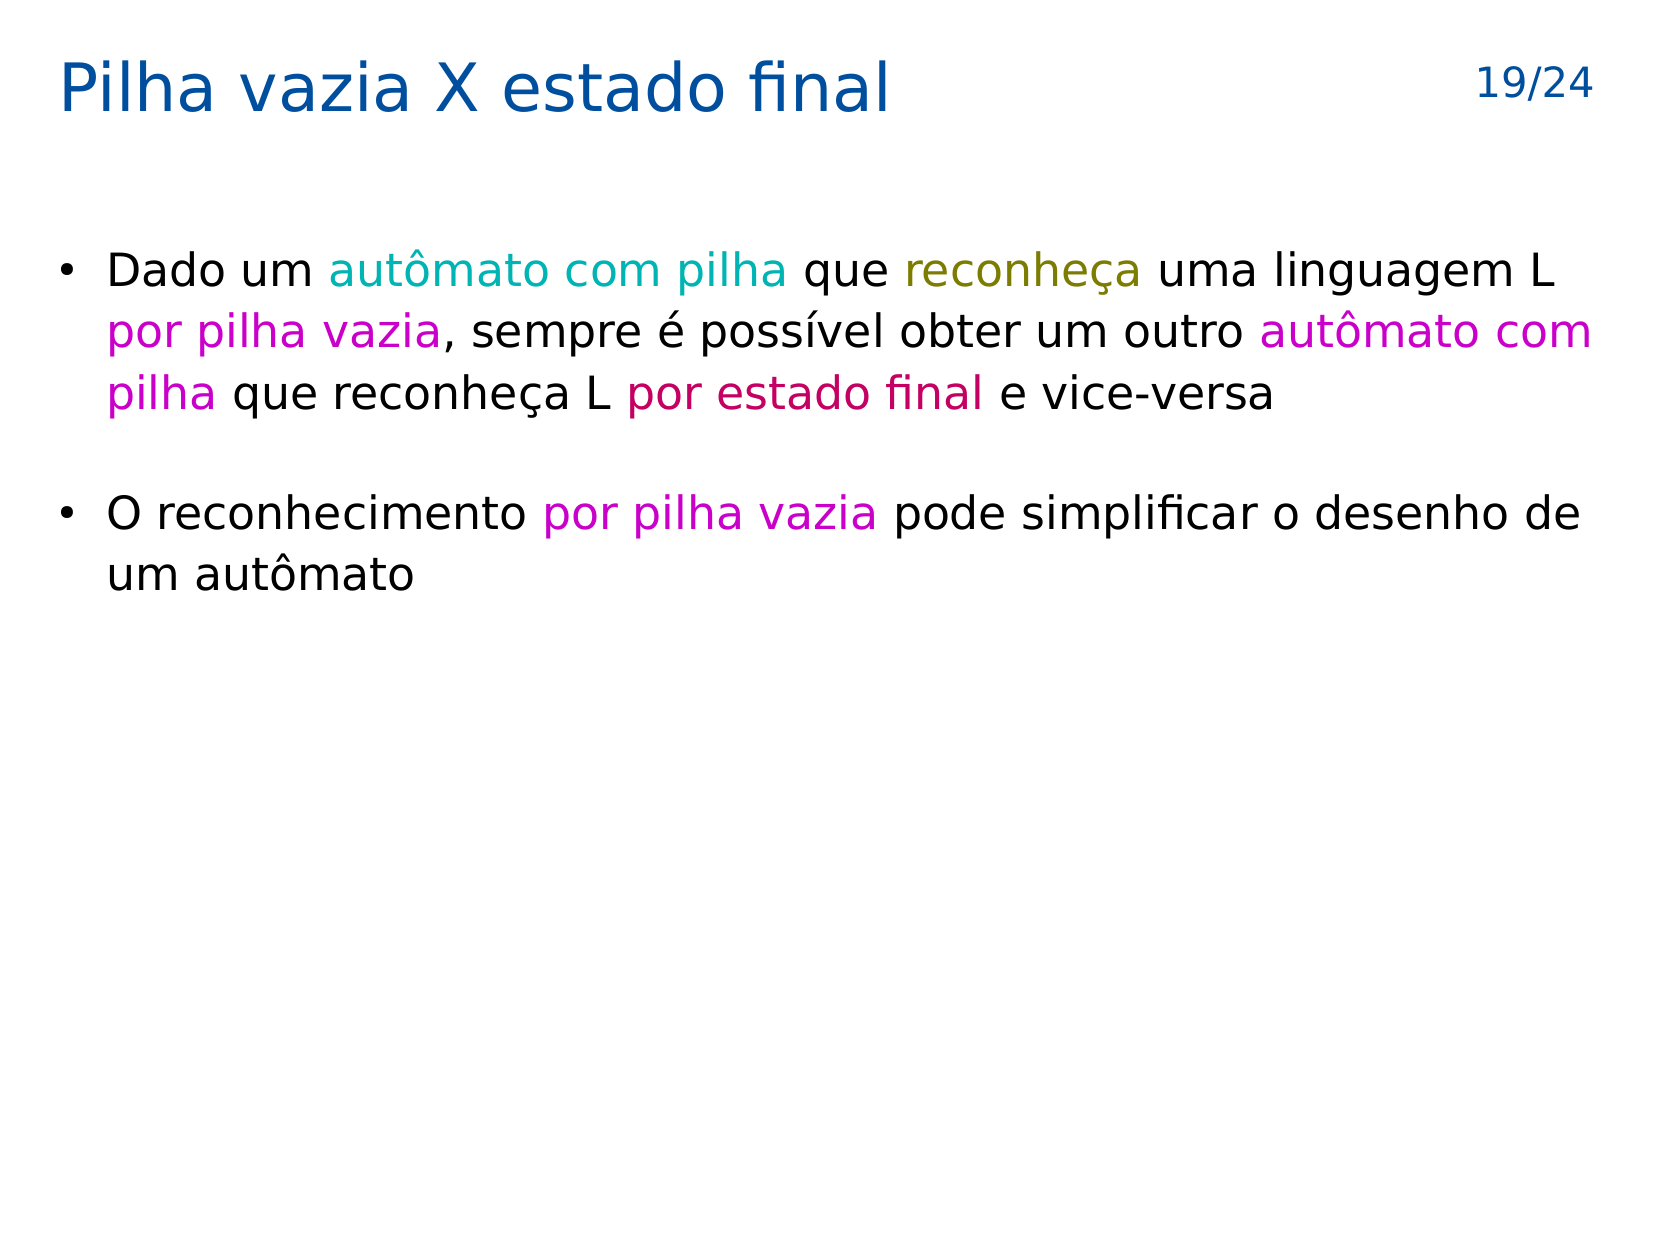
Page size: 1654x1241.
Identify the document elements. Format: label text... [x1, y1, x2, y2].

title Pilha vazia X estado final [59, 29, 1625, 148]
list Dado um autômato com pilha que reconheça uma linguagem L por pilha vazia, sempre é possível obter um outro autômato com pilha que reconheça L por estado final e vice-versa O reconhecimento por pilha vazia pode simplificar o desenho de um autômato [59, 236, 1595, 1211]
